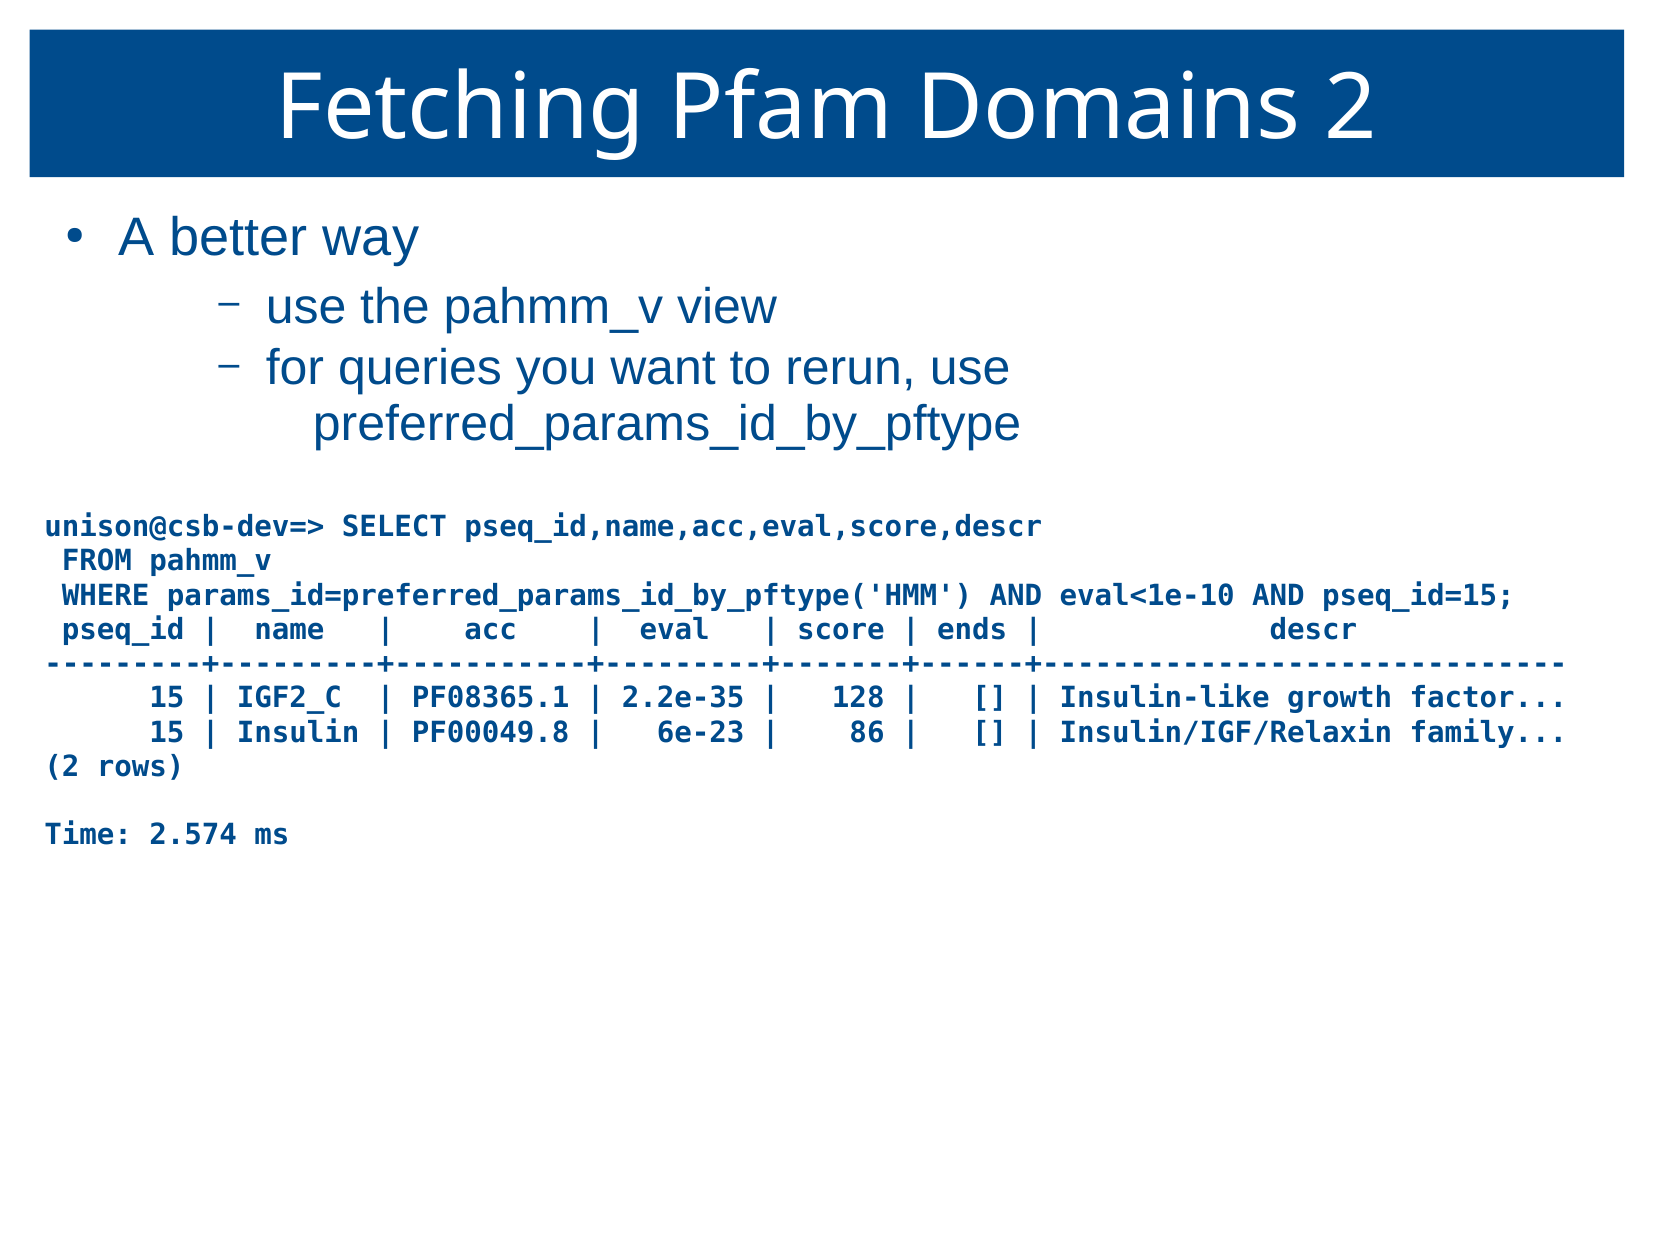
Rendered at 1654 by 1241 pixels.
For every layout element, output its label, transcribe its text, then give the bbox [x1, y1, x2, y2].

title Fetching Pfam Domains 2 [29, 29, 1625, 178]
list A better way use the pahmm_v view for queries you want to rerun, use preferred_params_id_by_pftype [29, 206, 1625, 1152]
text_box unison@csb-dev=> SELECT pseq_id,name,acc,eval,score,descr FROM pahmm_v WHERE params_id=preferred_params_id_by_pftype('HMM') AND eval<1e-10 AND pseq_id=15; pseq_id | name | acc | eval | score | ends | descr ---------+---------+-----------+---------+-------+------+------------------------------ 15 | IGF2_C | PF08365.1 | 2.2e-35 | 128 | [] | Insulin-like growth factor... 15 | Insulin | PF00049.8 | 6e-23 | 86 | [] | Insulin/IGF/Relaxin family... (2 rows) Time: 2.574 ms [29, 501, 1610, 1131]
